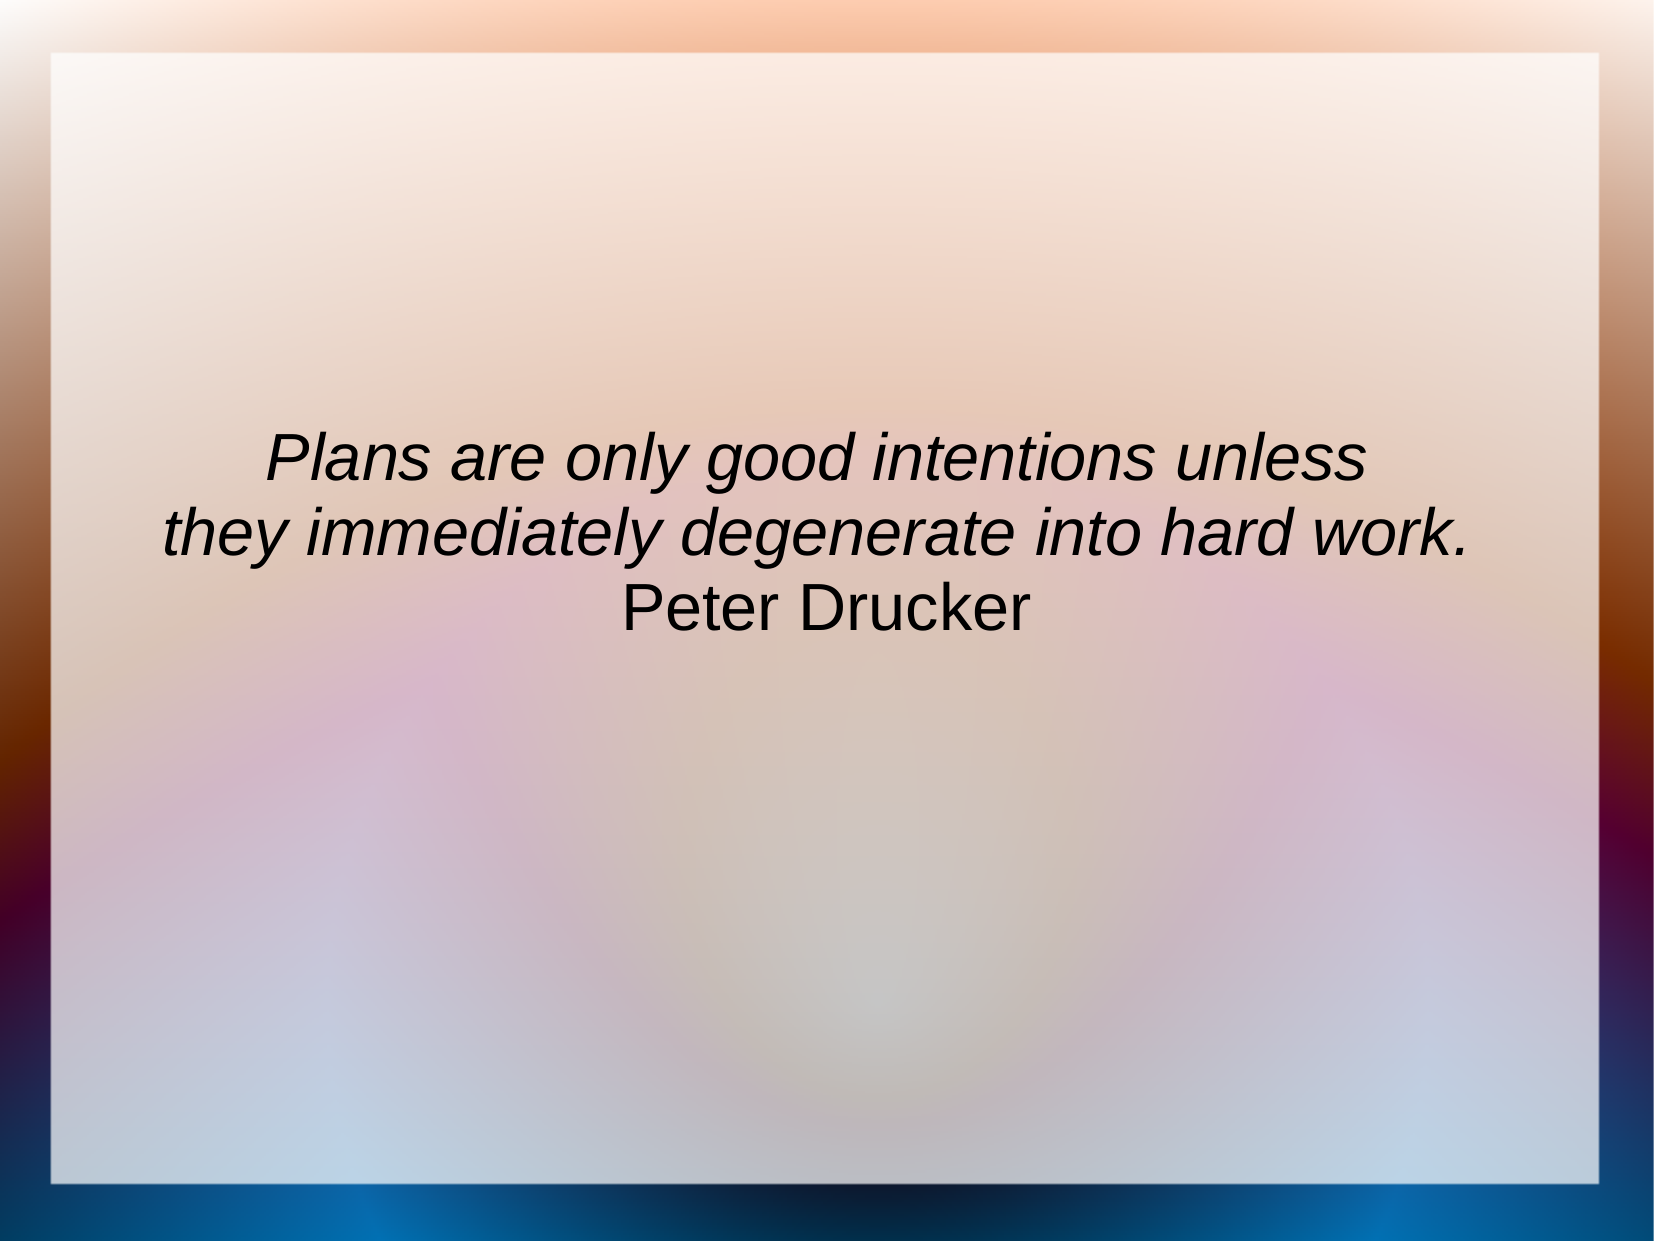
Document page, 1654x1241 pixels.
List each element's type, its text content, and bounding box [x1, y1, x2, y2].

subtitle Plans are only good intentions unless they immediately degenerate into hard work. Peter Drucker [82, 55, 1571, 1010]
picture [0, 0, 1654, 1241]
